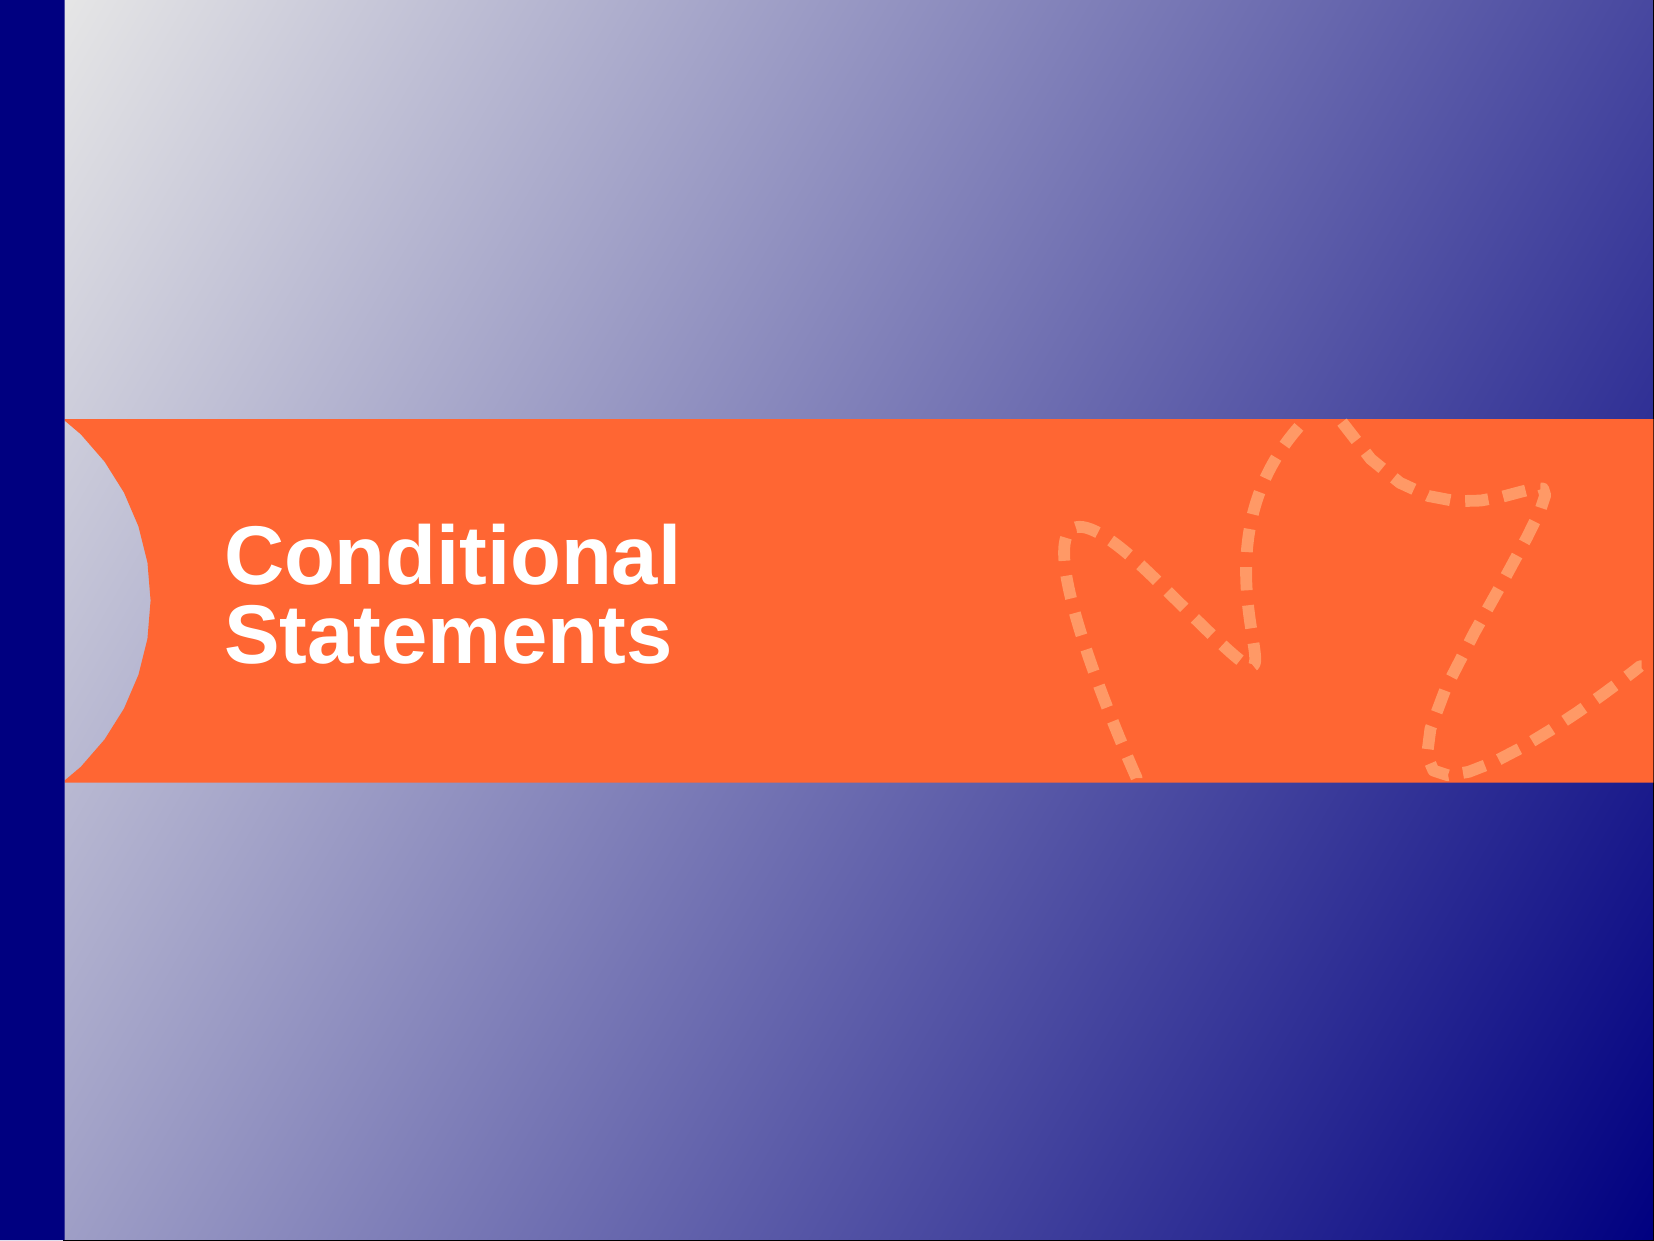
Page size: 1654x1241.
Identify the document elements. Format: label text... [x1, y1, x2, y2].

title Conditional Statements [224, 497, 1093, 704]
